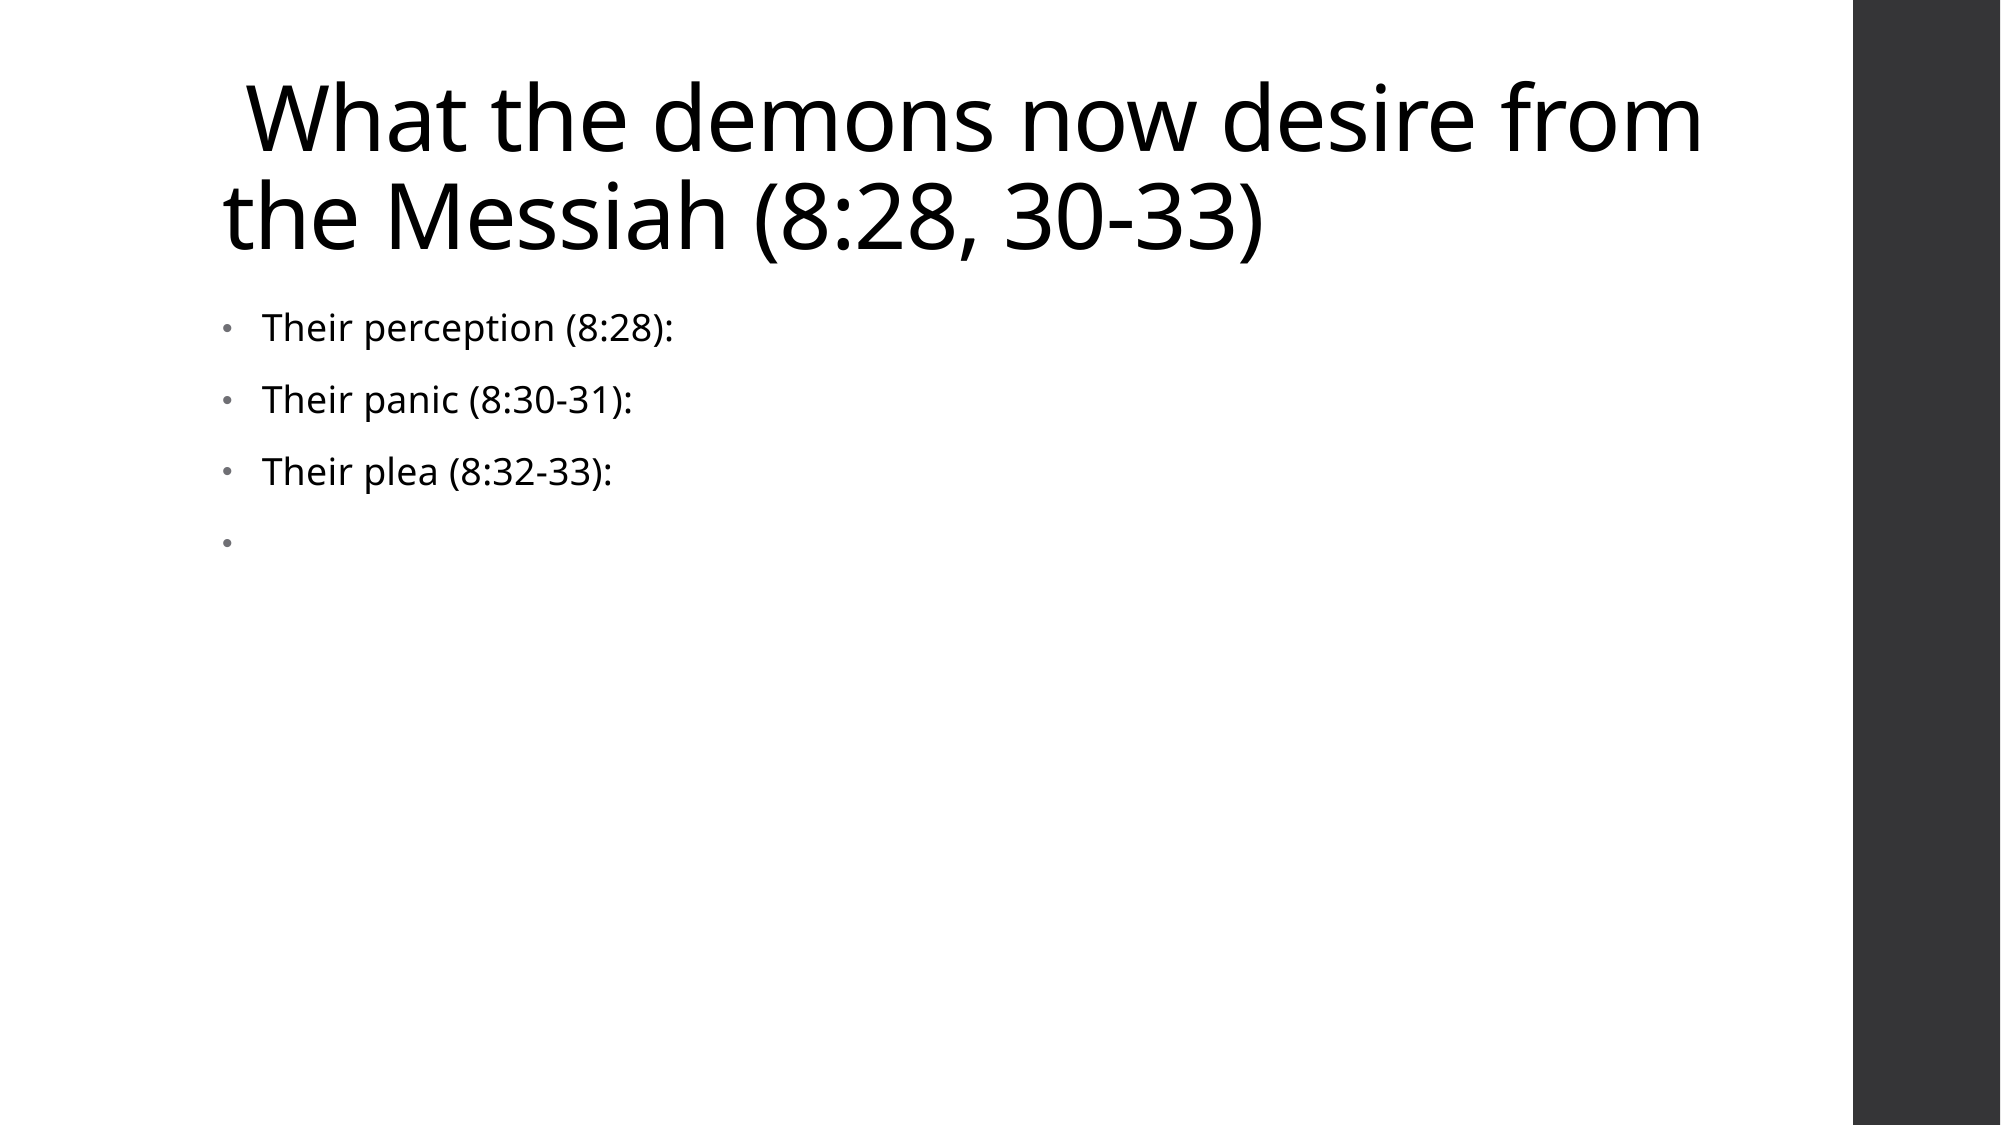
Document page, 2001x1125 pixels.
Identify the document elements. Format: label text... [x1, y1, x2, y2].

title What the demons now desire from the Messiah (8:28, 30-33) [206, 60, 1797, 278]
list Their perception (8:28): Their panic (8:30-31): Their plea (8:32-33): [206, 299, 1617, 1014]
